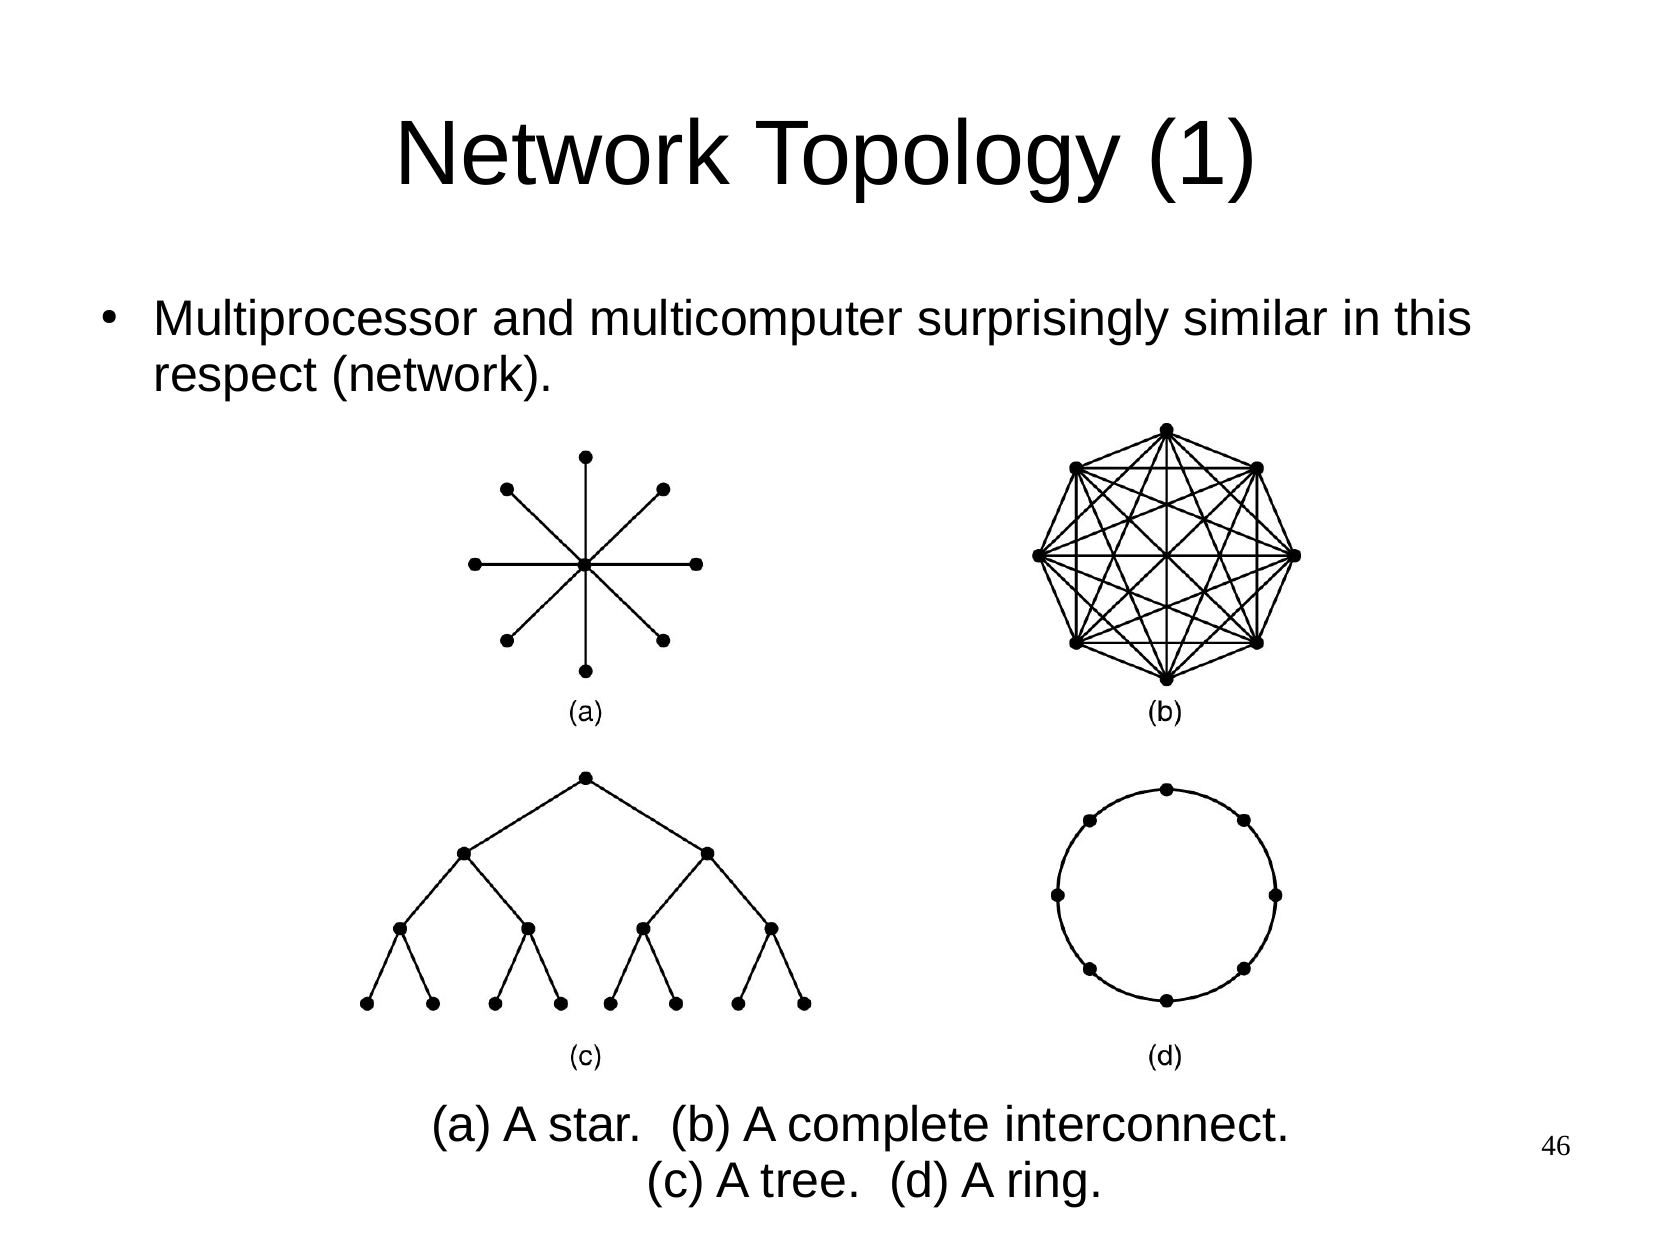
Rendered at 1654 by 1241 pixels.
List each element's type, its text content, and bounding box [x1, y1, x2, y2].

picture [360, 423, 1411, 1099]
list Multiprocessor and multicomputer surprisingly similar in this respect (network). [82, 290, 1538, 1010]
title Network Topology (1) [82, 49, 1571, 257]
text_box (a) A star. (b) A complete interconnect. (c) A tree. (d) A ring. [416, 1088, 1320, 1217]
